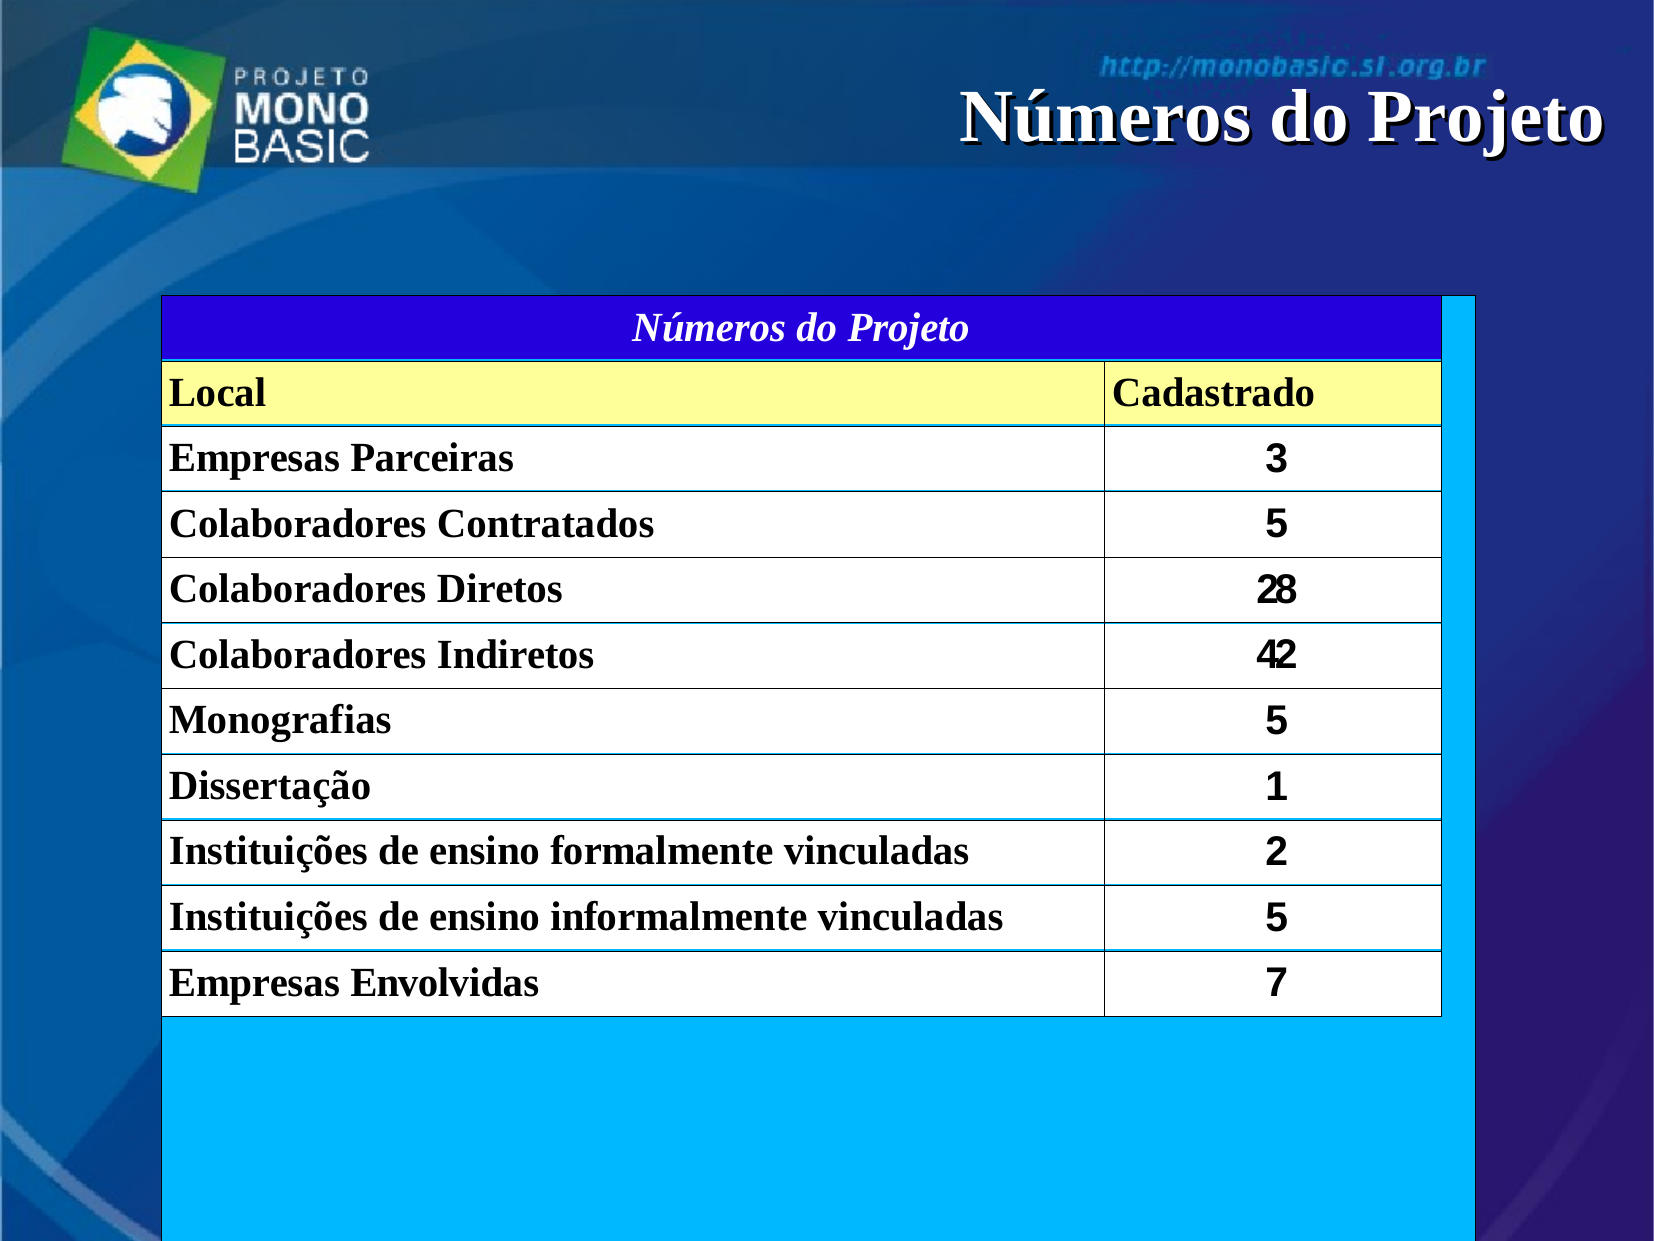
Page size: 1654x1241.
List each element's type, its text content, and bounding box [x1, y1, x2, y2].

chart [161, 295, 1476, 1241]
title Números do Projeto [222, 43, 1606, 191]
picture [0, 0, 1654, 1241]
